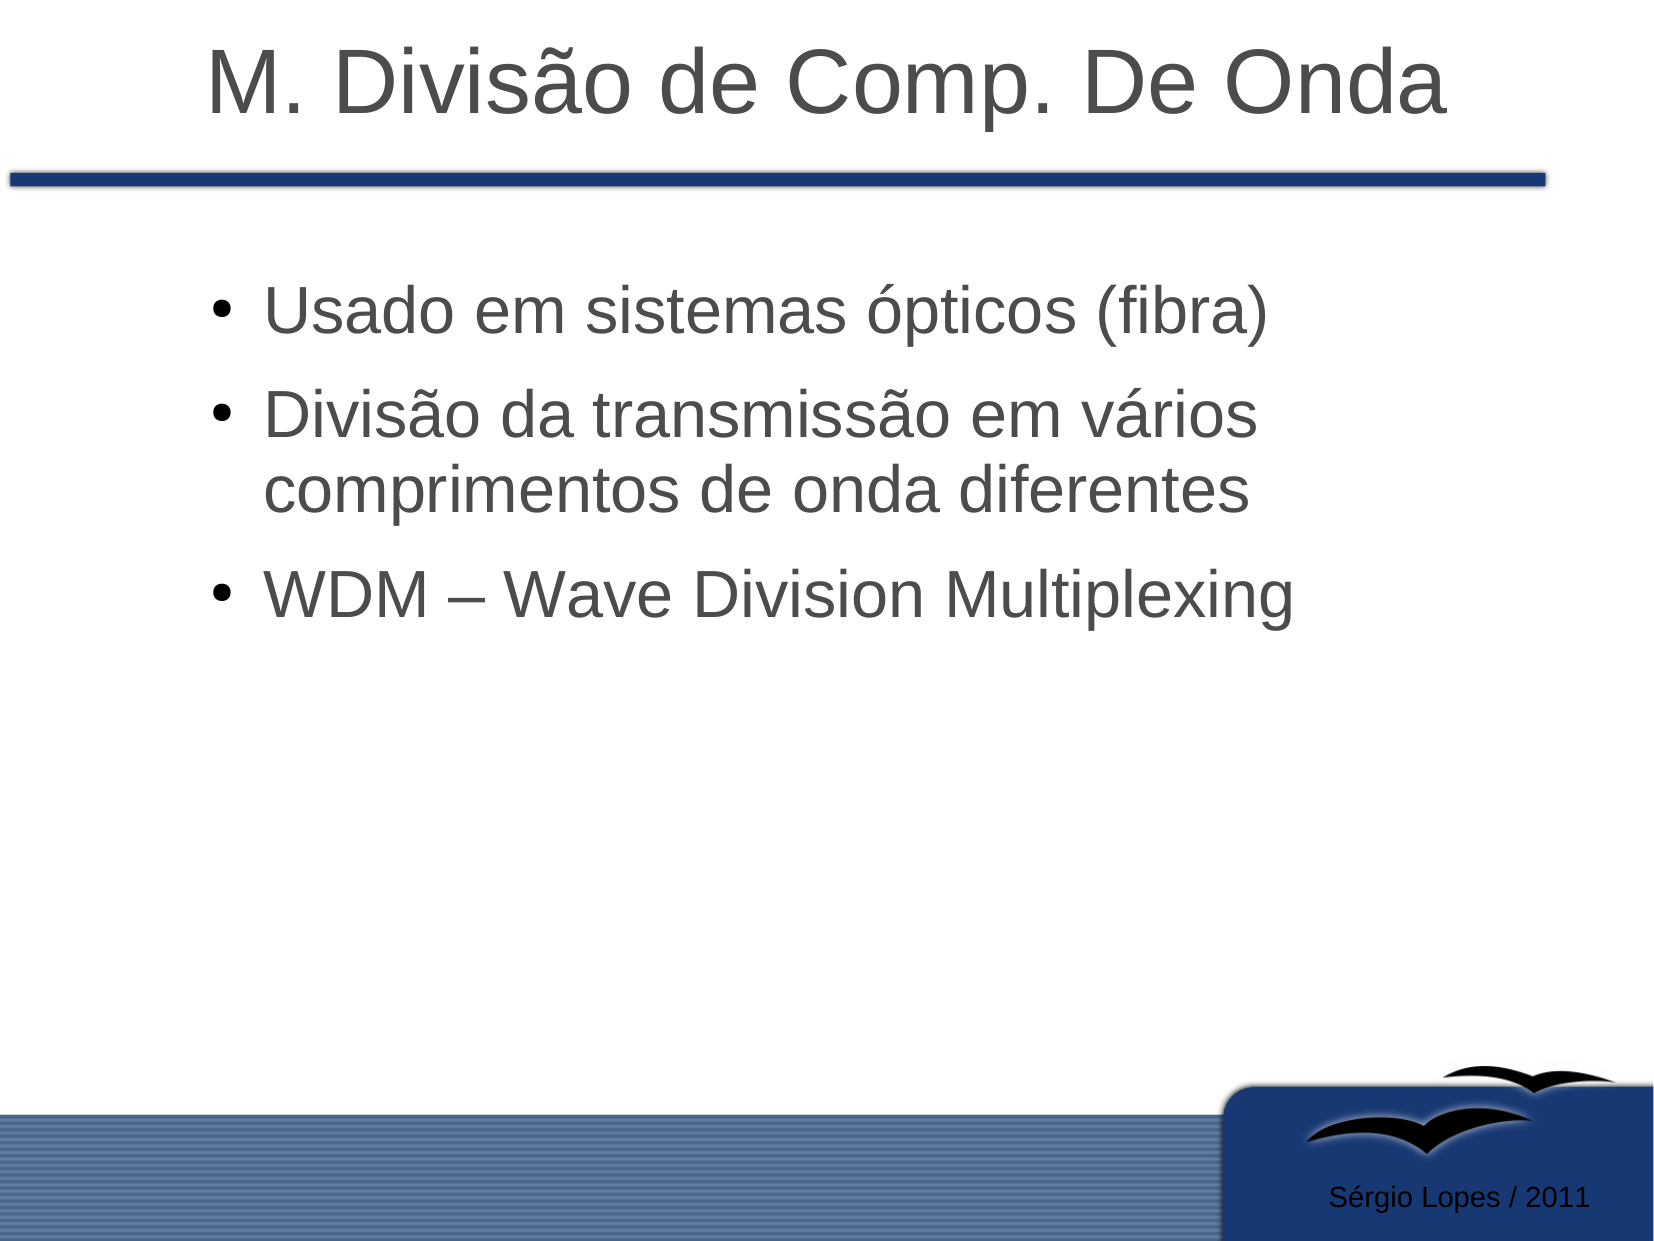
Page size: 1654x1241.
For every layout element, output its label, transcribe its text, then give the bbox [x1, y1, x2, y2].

title M. Divisão de Comp. De Onda [121, 0, 1534, 164]
text_box Sérgio Lopes / 2011 [1328, 1181, 1588, 1214]
picture [0, 0, 1654, 1241]
list Usado em sistemas ópticos (fibra) Divisão da transmissão em vários comprimentos de onda diferentes WDM – Wave Division Multiplexing [121, 273, 1534, 1056]
